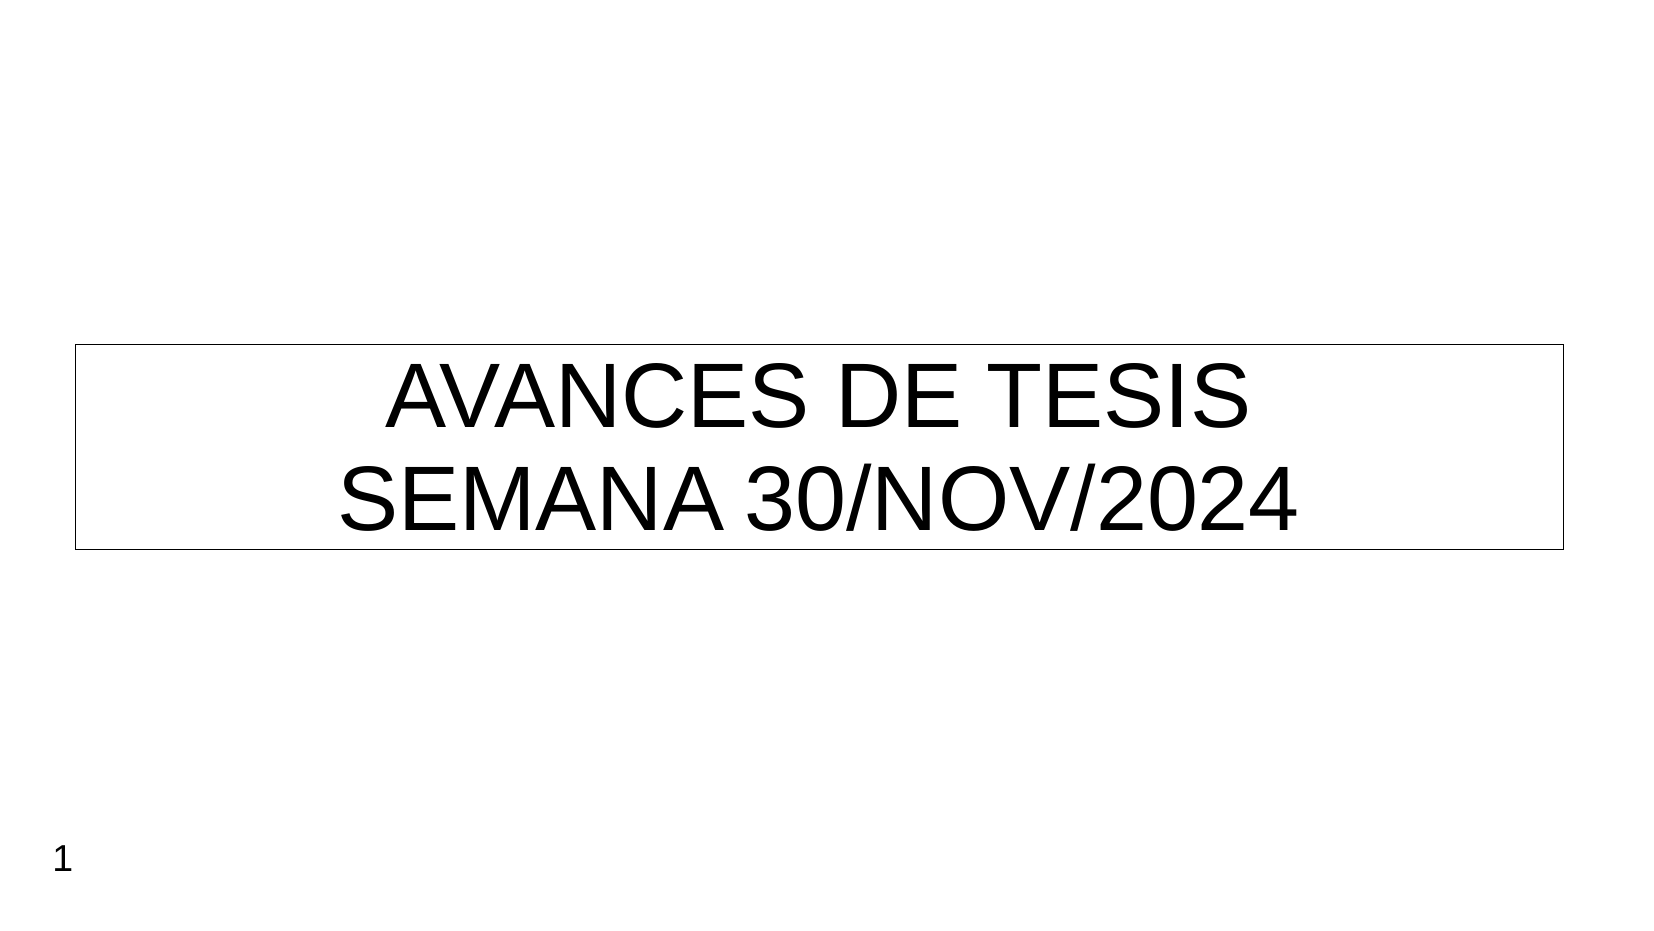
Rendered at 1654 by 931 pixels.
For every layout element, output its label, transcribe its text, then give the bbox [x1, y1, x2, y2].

text_box <number> [37, 829, 667, 901]
title AVANCES DE TESIS SEMANA 30/NOV/2024 [75, 344, 1564, 550]
